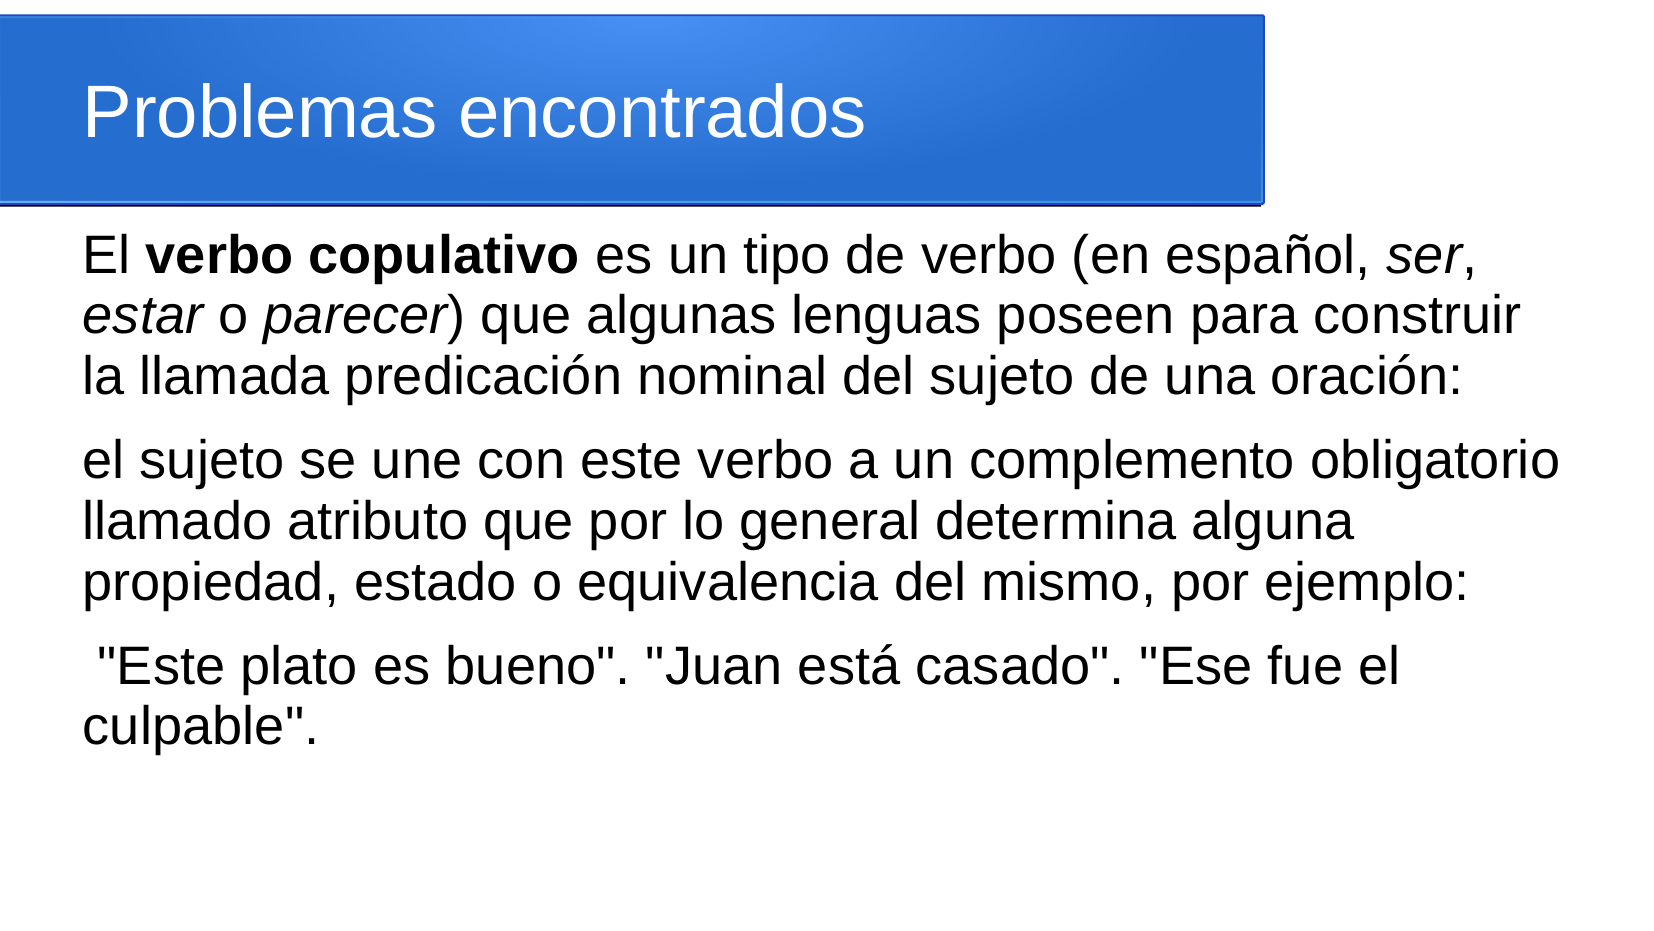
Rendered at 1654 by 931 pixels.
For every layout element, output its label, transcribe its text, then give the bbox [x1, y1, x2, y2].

list El verbo copulativo es un tipo de verbo (en español, ser, estar o parecer) que algunas lenguas poseen para construir la llamada predicación nominal del sujeto de una oración: el sujeto se une con este verbo a un complemento obligatorio llamado atributo que por lo general determina alguna propiedad, estado o equivalencia del mismo, por ejemplo: "Este plato es bueno". "Juan está casado". "Ese fue el culpable". [82, 224, 1571, 764]
title Problemas encontrados [82, 35, 1235, 189]
